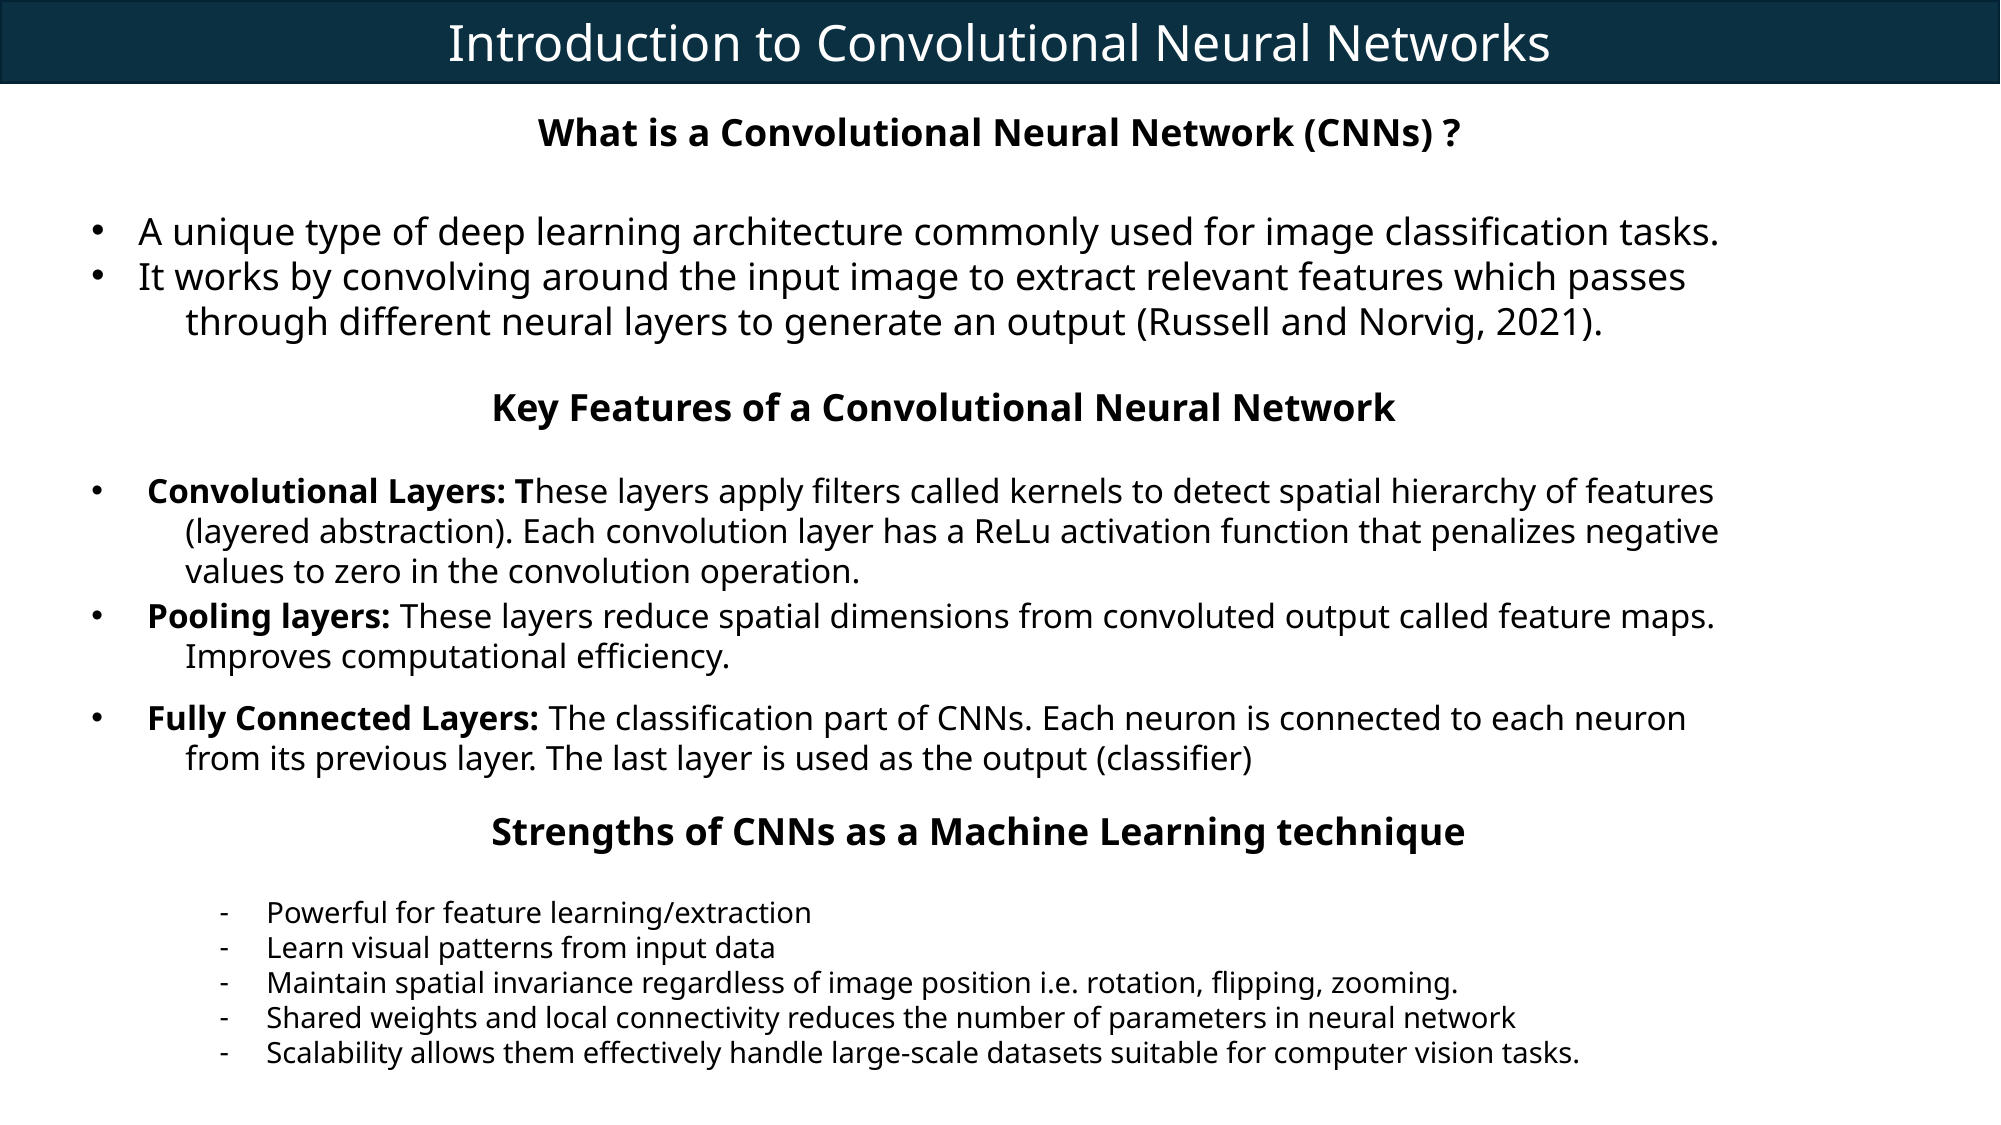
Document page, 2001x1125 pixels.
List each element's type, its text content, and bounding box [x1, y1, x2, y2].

text_box Key Features of a Convolutional Neural Network [476, 376, 1365, 438]
text_box A unique type of deep learning architecture commonly used for image classification tasks. It works by convolving around the input image to extract relevant features which passes through different neural layers to generate an output (Russell and Norvig, 2021). [76, 200, 1781, 352]
text_box Introduction to Convolutional Neural Networks [0, 0, 2000, 83]
text_box Pooling layers: These layers reduce spatial dimensions from convoluted output called feature maps. Improves computational efficiency. [76, 587, 1870, 684]
text_box What is a Convolutional Neural Network (CNNs) ? [499, 101, 1501, 163]
text_box Fully Connected Layers: The classification part of CNNs. Each neuron is connected to each neuron from its previous layer. The last layer is used as the output (classifier) [76, 690, 1706, 827]
text_box Convolutional Layers: These layers apply filters called kernels to detect spatial hierarchy of features (layered abstraction). Each convolution layer has a ReLu activation function that penalizes negative values to zero in the convolution operation. [76, 462, 1806, 587]
text_box Powerful for feature learning/extraction Learn visual patterns from input data Maintain spatial invariance regardless of image position i.e. rotation, flipping, zooming. Shared weights and local connectivity reduces the number of parameters in neural network Scalability allows them effectively handle large-scale datasets suitable for computer vision tasks. [204, 886, 1527, 1079]
text_box Strengths of CNNs as a Machine Learning technique [476, 799, 1427, 861]
